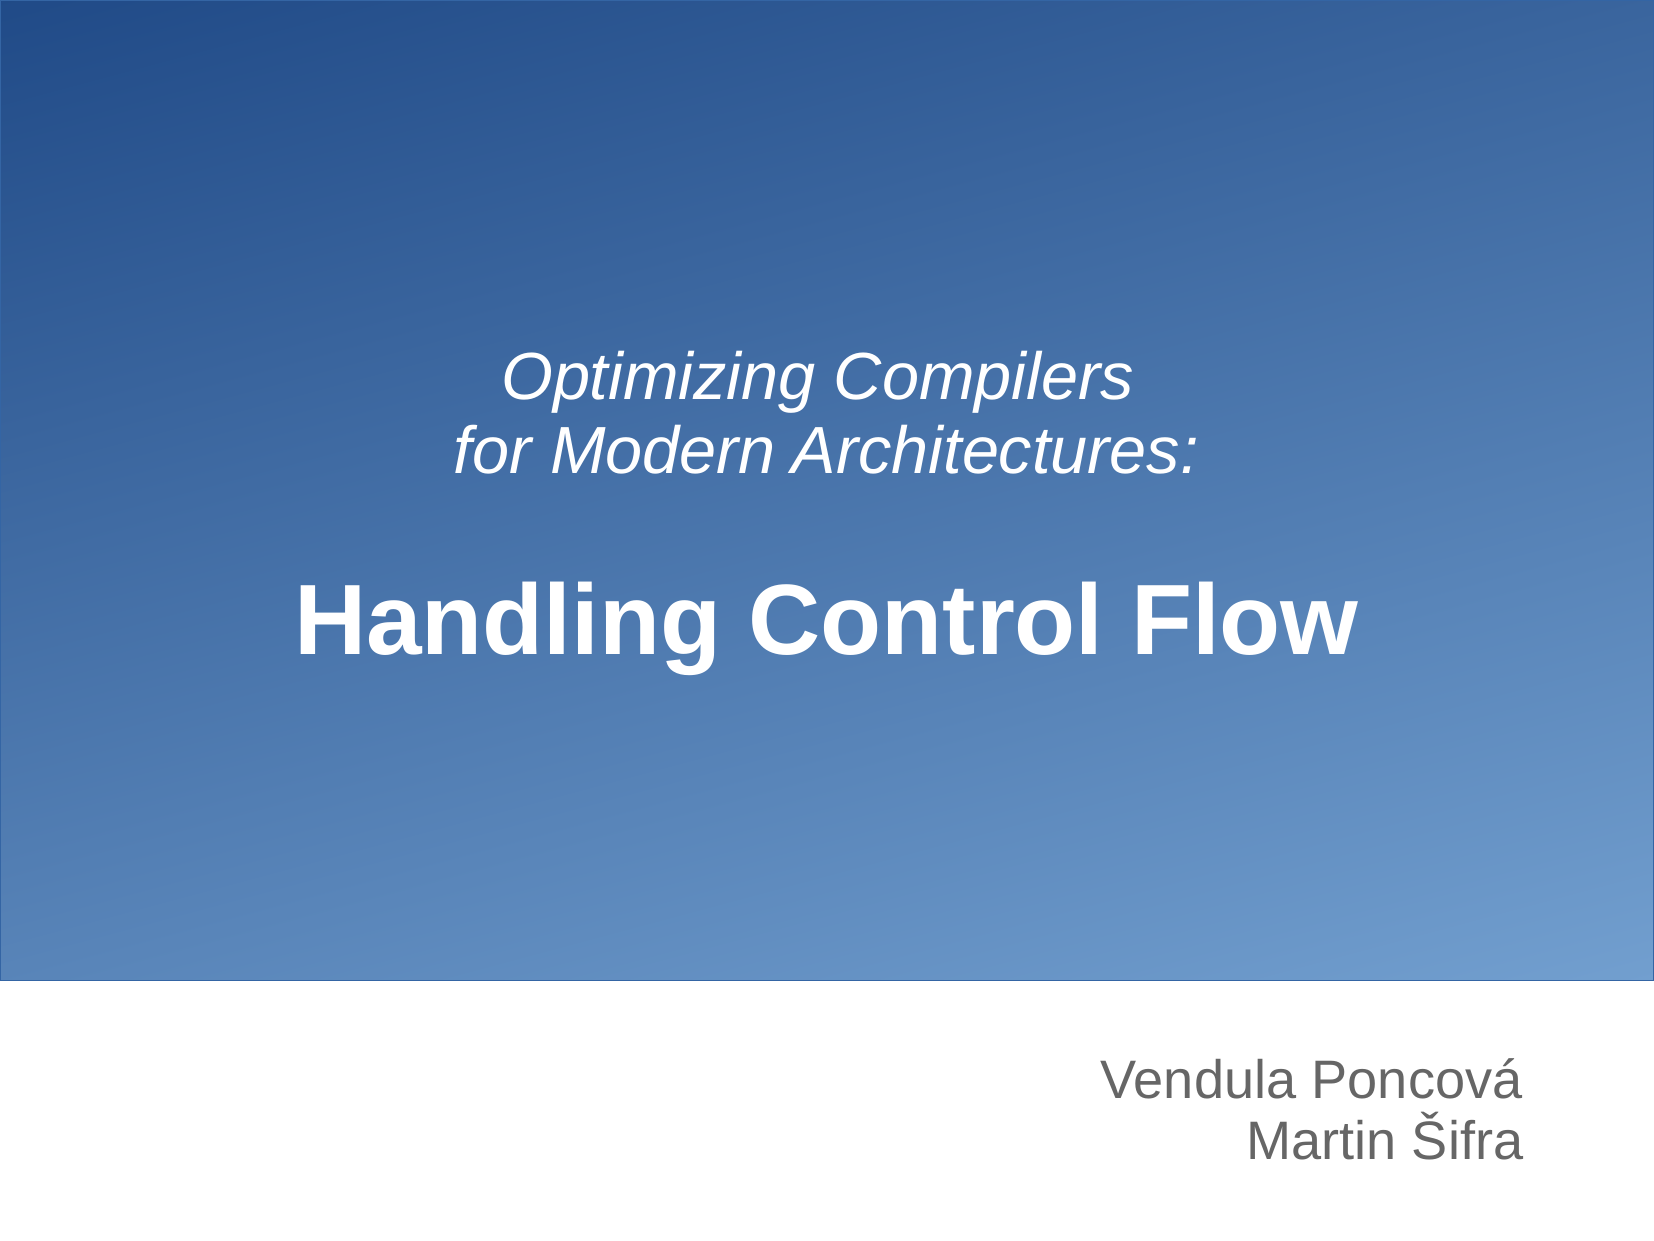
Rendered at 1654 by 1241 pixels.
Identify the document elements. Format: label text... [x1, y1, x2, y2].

text_box [0, 0, 1654, 981]
text_box Vendula Poncová Martin Šifra [82, 980, 1524, 1241]
text_box Optimizing Compilers for Modern Architectures: [82, 118, 1571, 496]
text_box Handling Control Flow [82, 496, 1571, 745]
